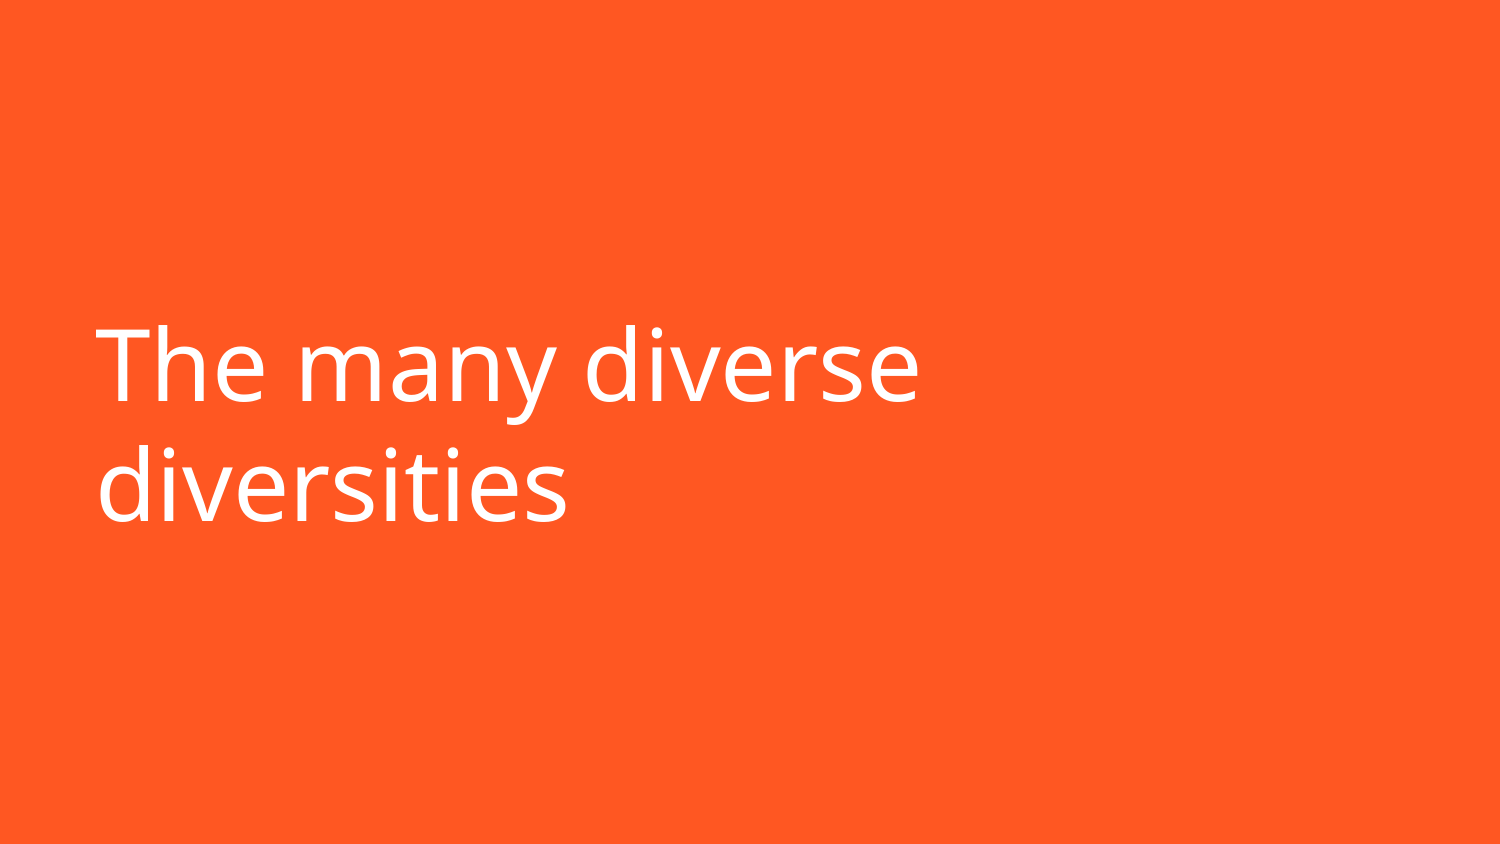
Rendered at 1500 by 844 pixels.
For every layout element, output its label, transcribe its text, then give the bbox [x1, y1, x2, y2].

title The many diverse diversities [80, 86, 1013, 758]
